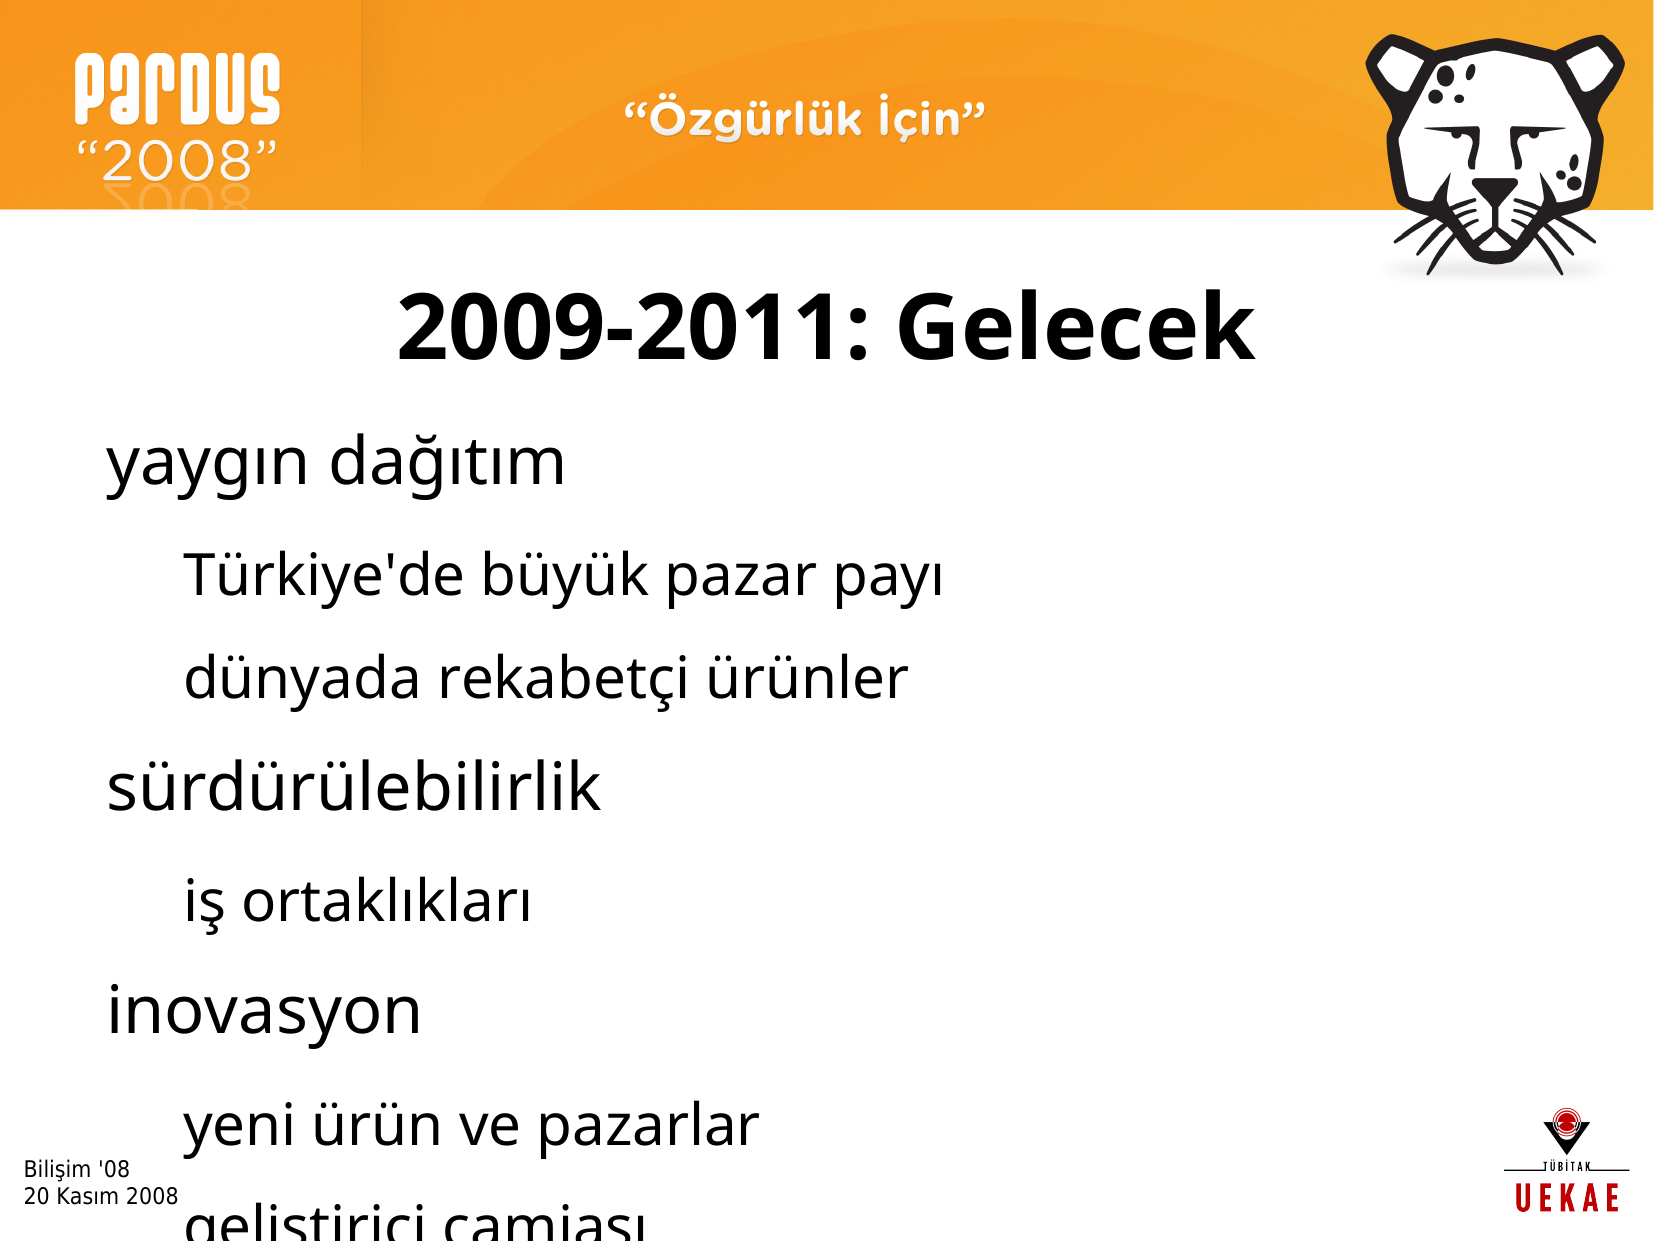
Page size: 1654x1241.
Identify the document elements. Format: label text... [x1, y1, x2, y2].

title 2009-2011: Gelecek [82, 220, 1571, 428]
picture [0, 0, 1654, 293]
picture [1500, 1104, 1634, 1215]
list yaygın dağıtım Türkiye'de büyük pazar payı dünyada rekabetçi ürünler sürdürülebilirlik iş ortaklıkları inovasyon yeni ürün ve pazarlar geliştirici camiası [88, 413, 1571, 1169]
